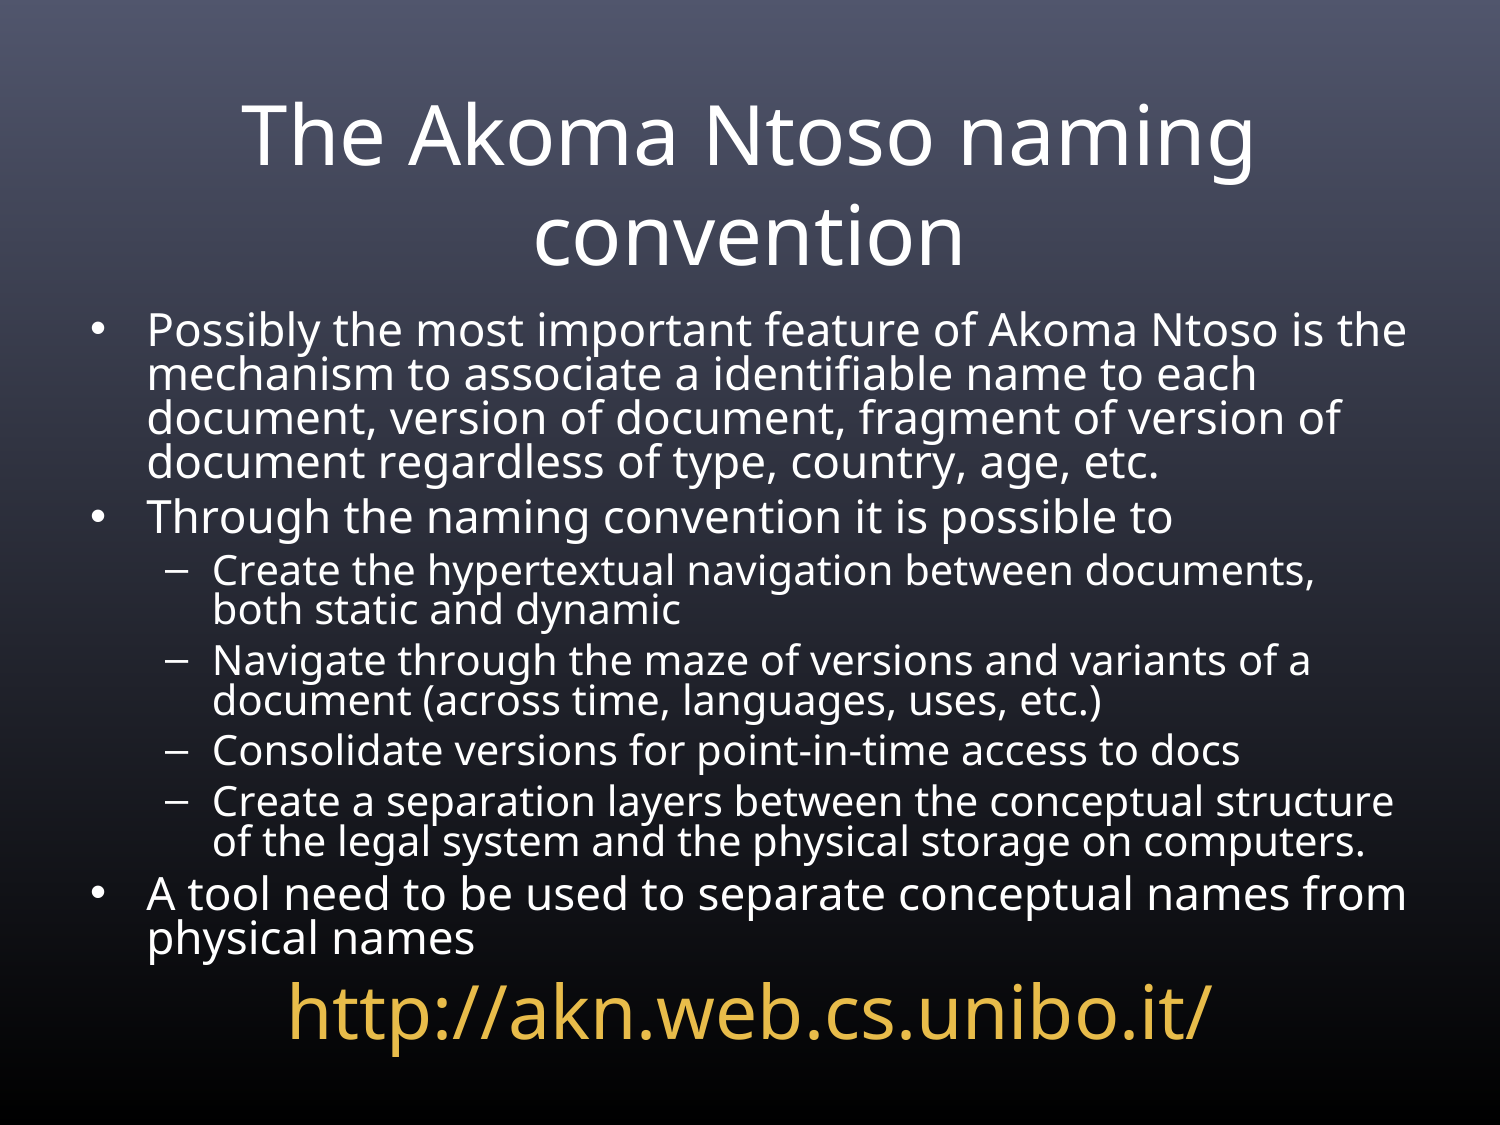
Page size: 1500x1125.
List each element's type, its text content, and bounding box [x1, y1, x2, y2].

title The Akoma Ntoso naming convention [75, 74, 1426, 262]
list Possibly the most important feature of Akoma Ntoso is the mechanism to associate a identifiable name to each document, version of document, fragment of version of document regardless of type, country, age, etc. Through the naming convention it is possible to Create the hypertextual navigation between documents, both static and dynamic Navigate through the maze of versions and variants of a document (across time, languages, uses, etc.) Consolidate versions for point-in-time access to docs Create a separation layers between the conceptual structure of the legal system and the physical storage on computers. A tool need to be used to separate conceptual names from physical names http://akn.web.cs.unibo.it/ [75, 262, 1426, 1104]
